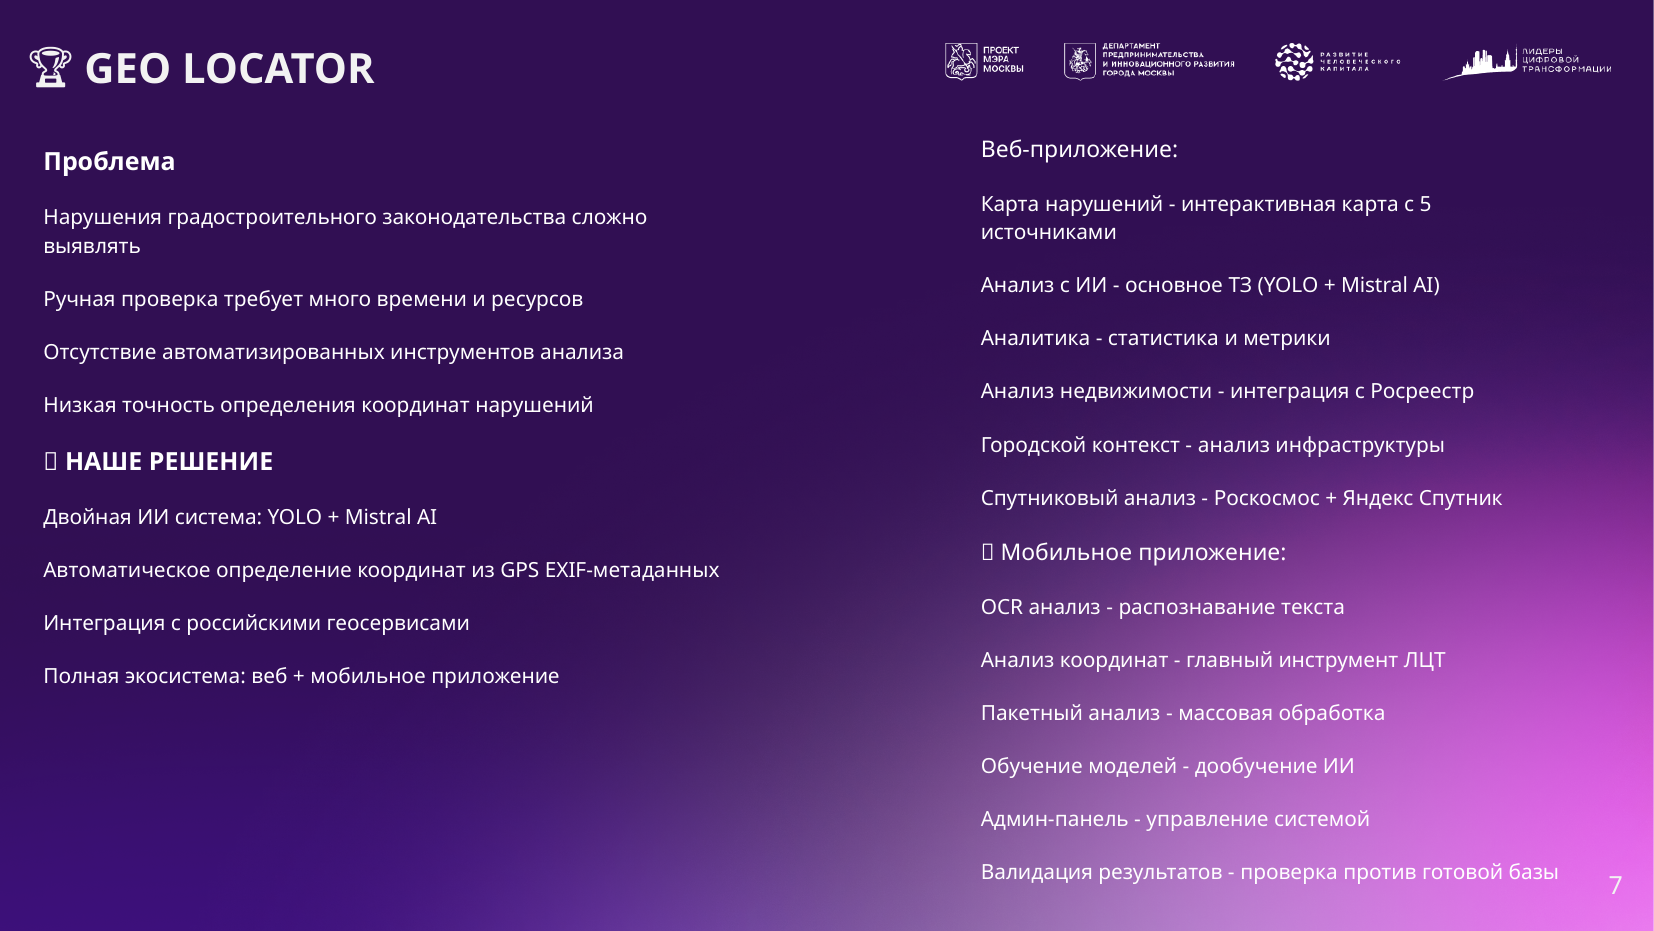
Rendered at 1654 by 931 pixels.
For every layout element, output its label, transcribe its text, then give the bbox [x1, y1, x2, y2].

slide_number <number> [1577, 862, 1654, 912]
picture [0, 0, 1654, 931]
text_box Веб-приложение: Карта нарушений - интерактивная карта с 5 источниками Анализ с ИИ - основное ТЗ (YOLO + Mistral AI) Аналитика - статистика и метрики Анализ недвижимости - интеграция с Росреестр Городской контекст - анализ инфраструктуры Спутниковый анализ - Роскосмос + Яндекс Спутник 📱 Мобильное приложение: OCR анализ - распознавание текста Анализ координат - главный инструмент ЛЦТ Пакетный анализ - массовая обработка Обучение моделей - дообучение ИИ Админ-панель - управление системой Валидация результатов - проверка против готовой базы [975, 525, 1578, 601]
text_box Проблема Нарушения градостроительного законодательства сложно выявлять Ручная проверка требует много времени и ресурсов Отсутствие автоматизированных инструментов анализа Низкая точность определения координат нарушений 💡 НАШЕ РЕШЕНИЕ Двойная ИИ система: YOLO + Mistral AI Автоматическое определение координат из GPS EXIF-метаданных Интеграция с российскими геосервисами Полная экосистема: веб + мобильное приложение [37, 136, 756, 751]
title 🏆 GEO LOCATOR [12, 99, 1351, 151]
